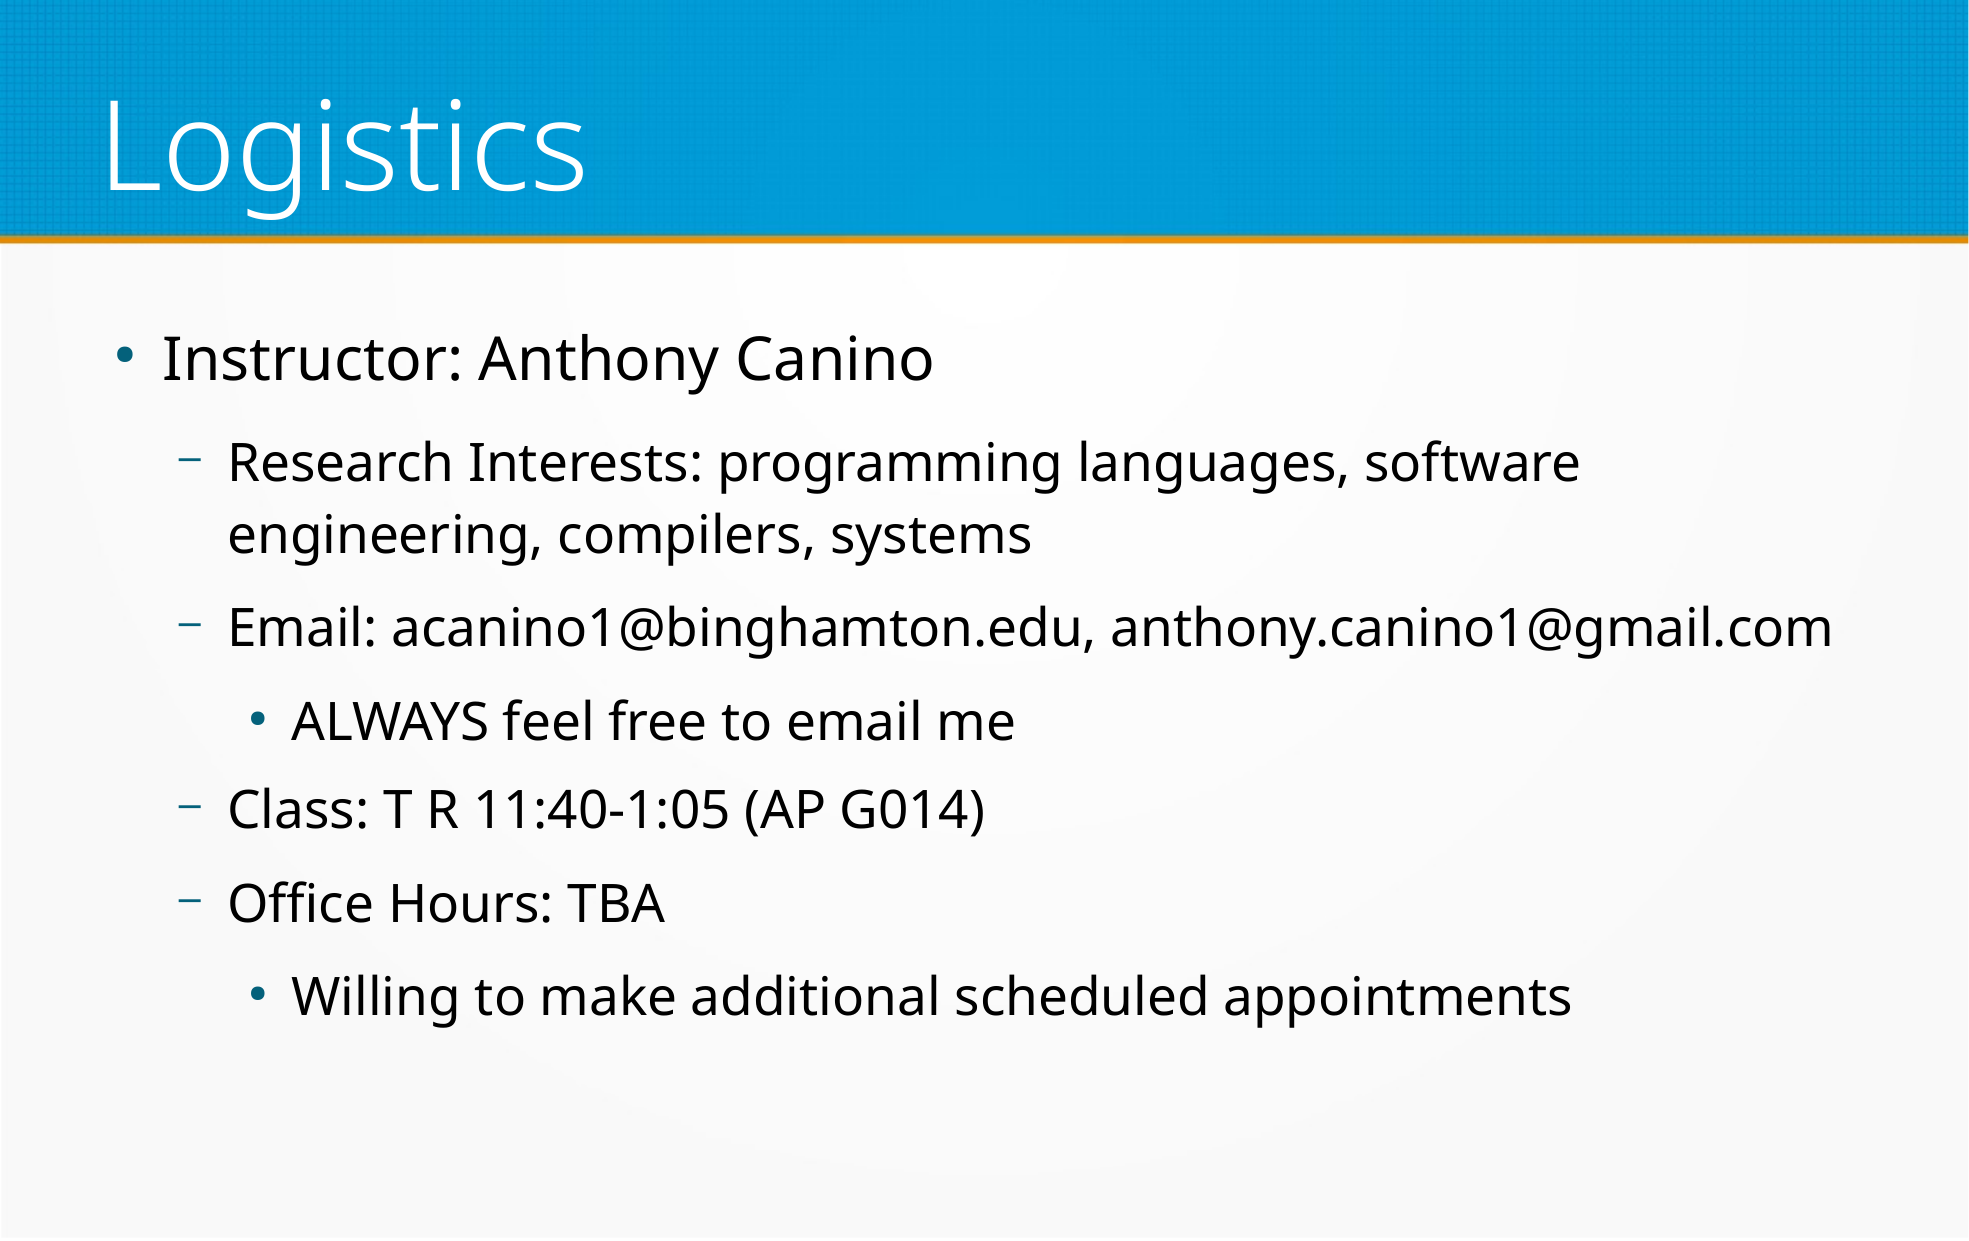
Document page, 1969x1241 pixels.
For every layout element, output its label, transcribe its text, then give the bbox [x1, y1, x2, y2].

list Instructor: Anthony Canino Research Interests: programming languages, software engineering, compilers, systems Email: acanino1@binghamton.edu, anthony.canino1@gmail.com ALWAYS feel free to email me Class: T R 11:40-1:05 (AP G014) Office Hours: TBA Willing to make additional scheduled appointments [98, 315, 1861, 1081]
title Logistics [98, 19, 1870, 227]
picture [0, 233, 1969, 1241]
